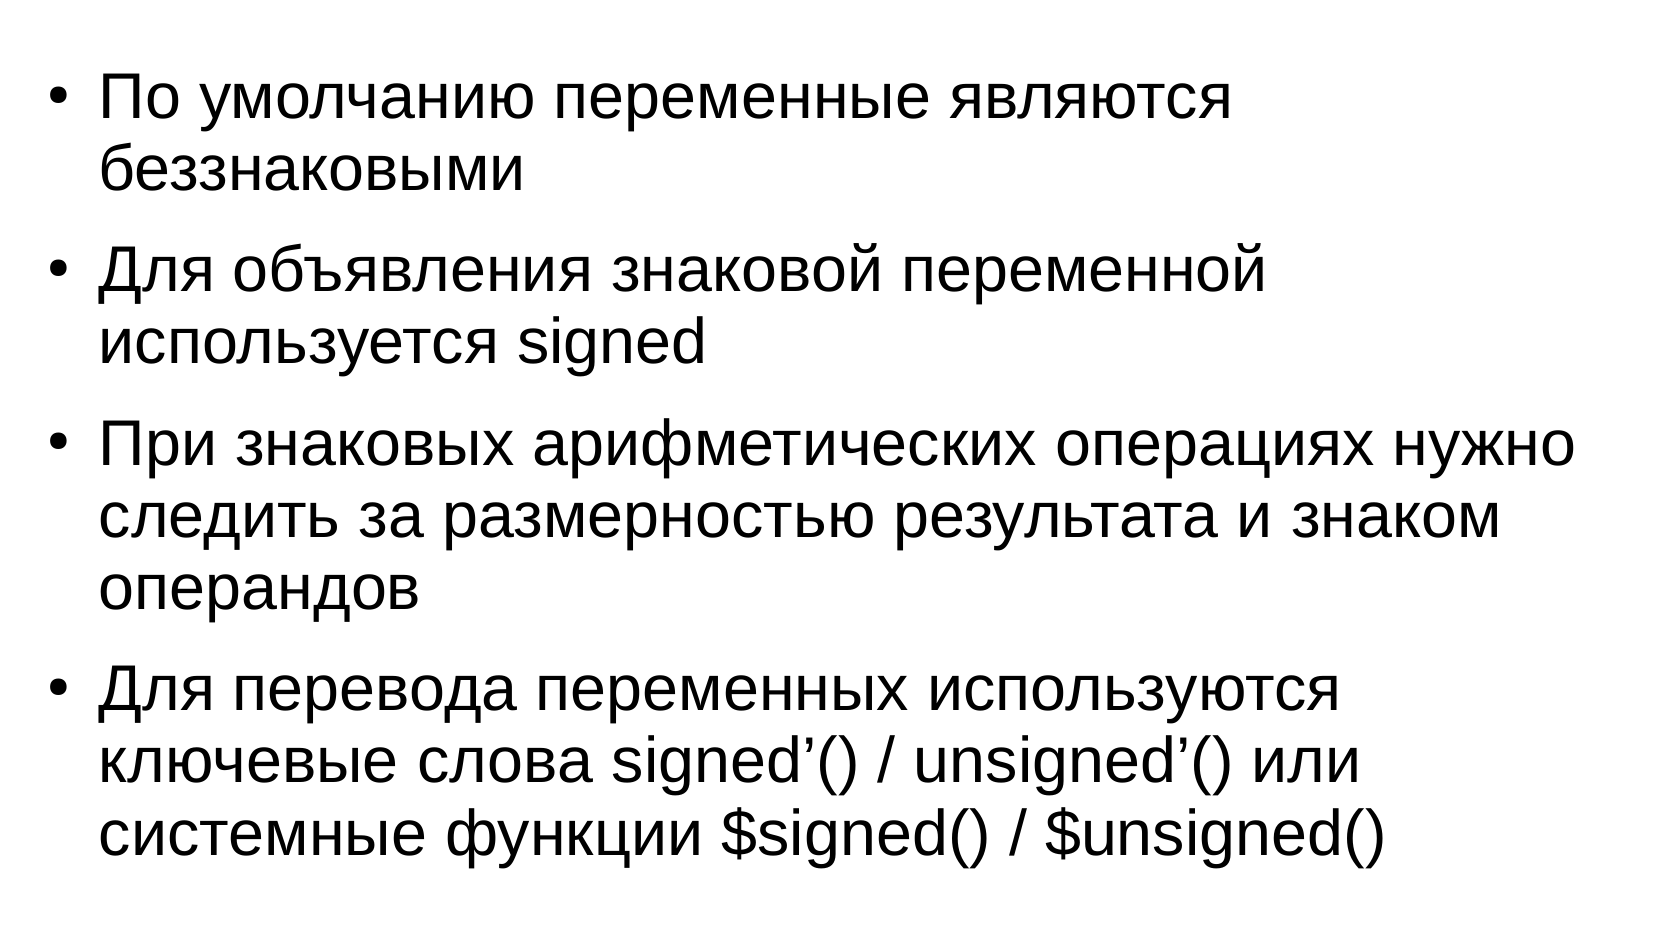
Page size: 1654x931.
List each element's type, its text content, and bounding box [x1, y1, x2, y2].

list По умолчанию переменные являются беззнаковыми Для объявления знаковой переменной используется signed При знаковых арифметических операциях нужно следить за размерностью результата и знаком операндов Для перевода переменных используются ключевые слова signed’() / unsigned’() или системные функции $signed() / $unsigned() [30, 60, 1651, 871]
